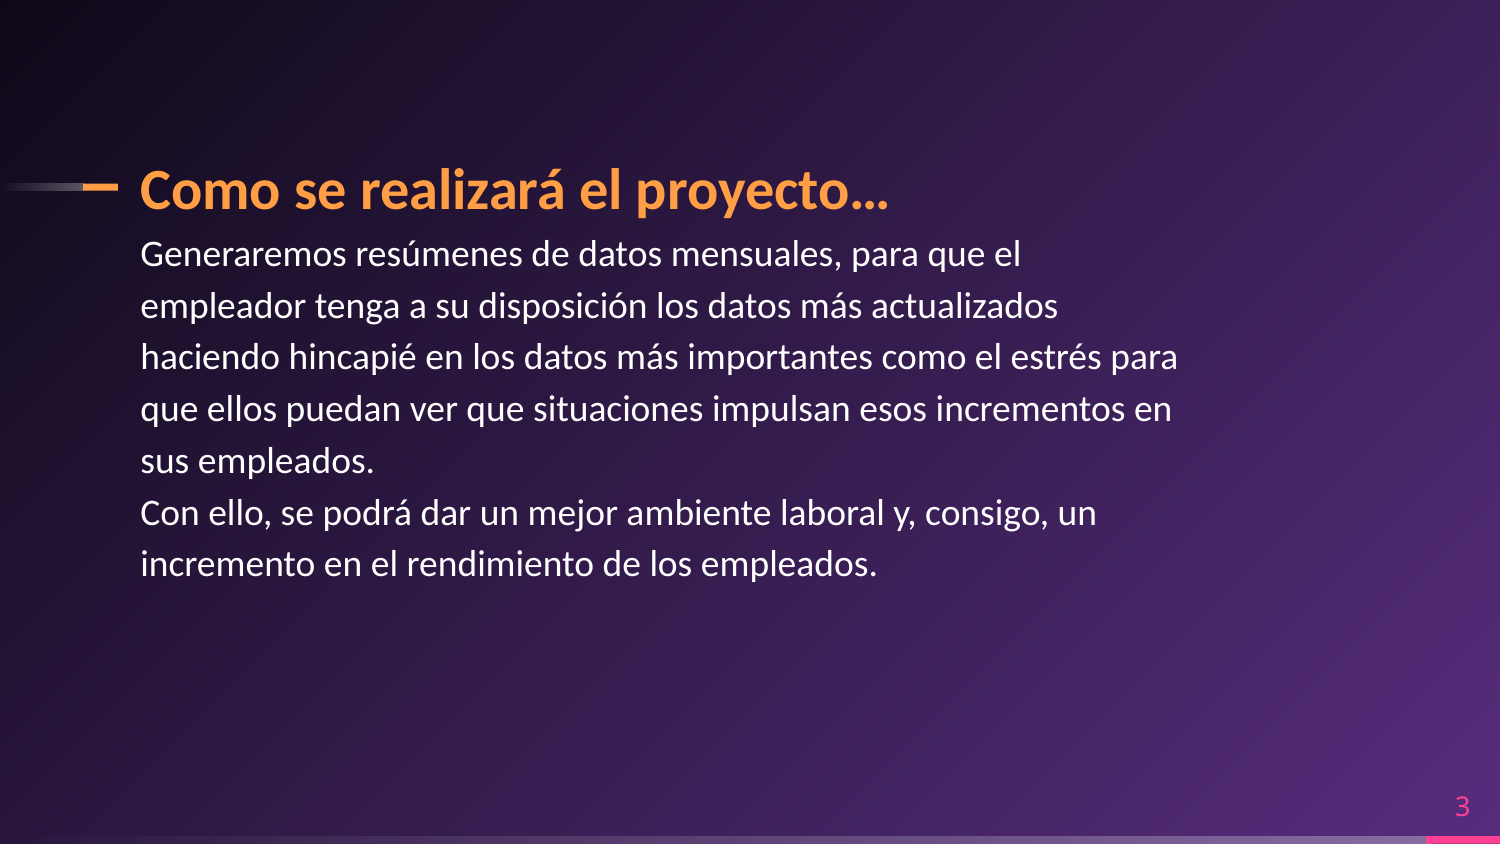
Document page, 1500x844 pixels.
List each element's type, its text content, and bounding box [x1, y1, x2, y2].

slide_number <number> [1426, 779, 1500, 837]
title Como se realizará el proyecto… [140, 156, 1011, 222]
list Generaremos resúmenes de datos mensuales, para que el empleador tenga a su disposición los datos más actualizados haciendo hincapié en los datos más importantes como el estrés para que ellos puedan ver que situaciones impulsan esos incrementos en sus empleados. Con ello, se podrá dar un mejor ambiente laboral y, consigo, un incremento en el rendimiento de los empleados. [140, 222, 1197, 592]
